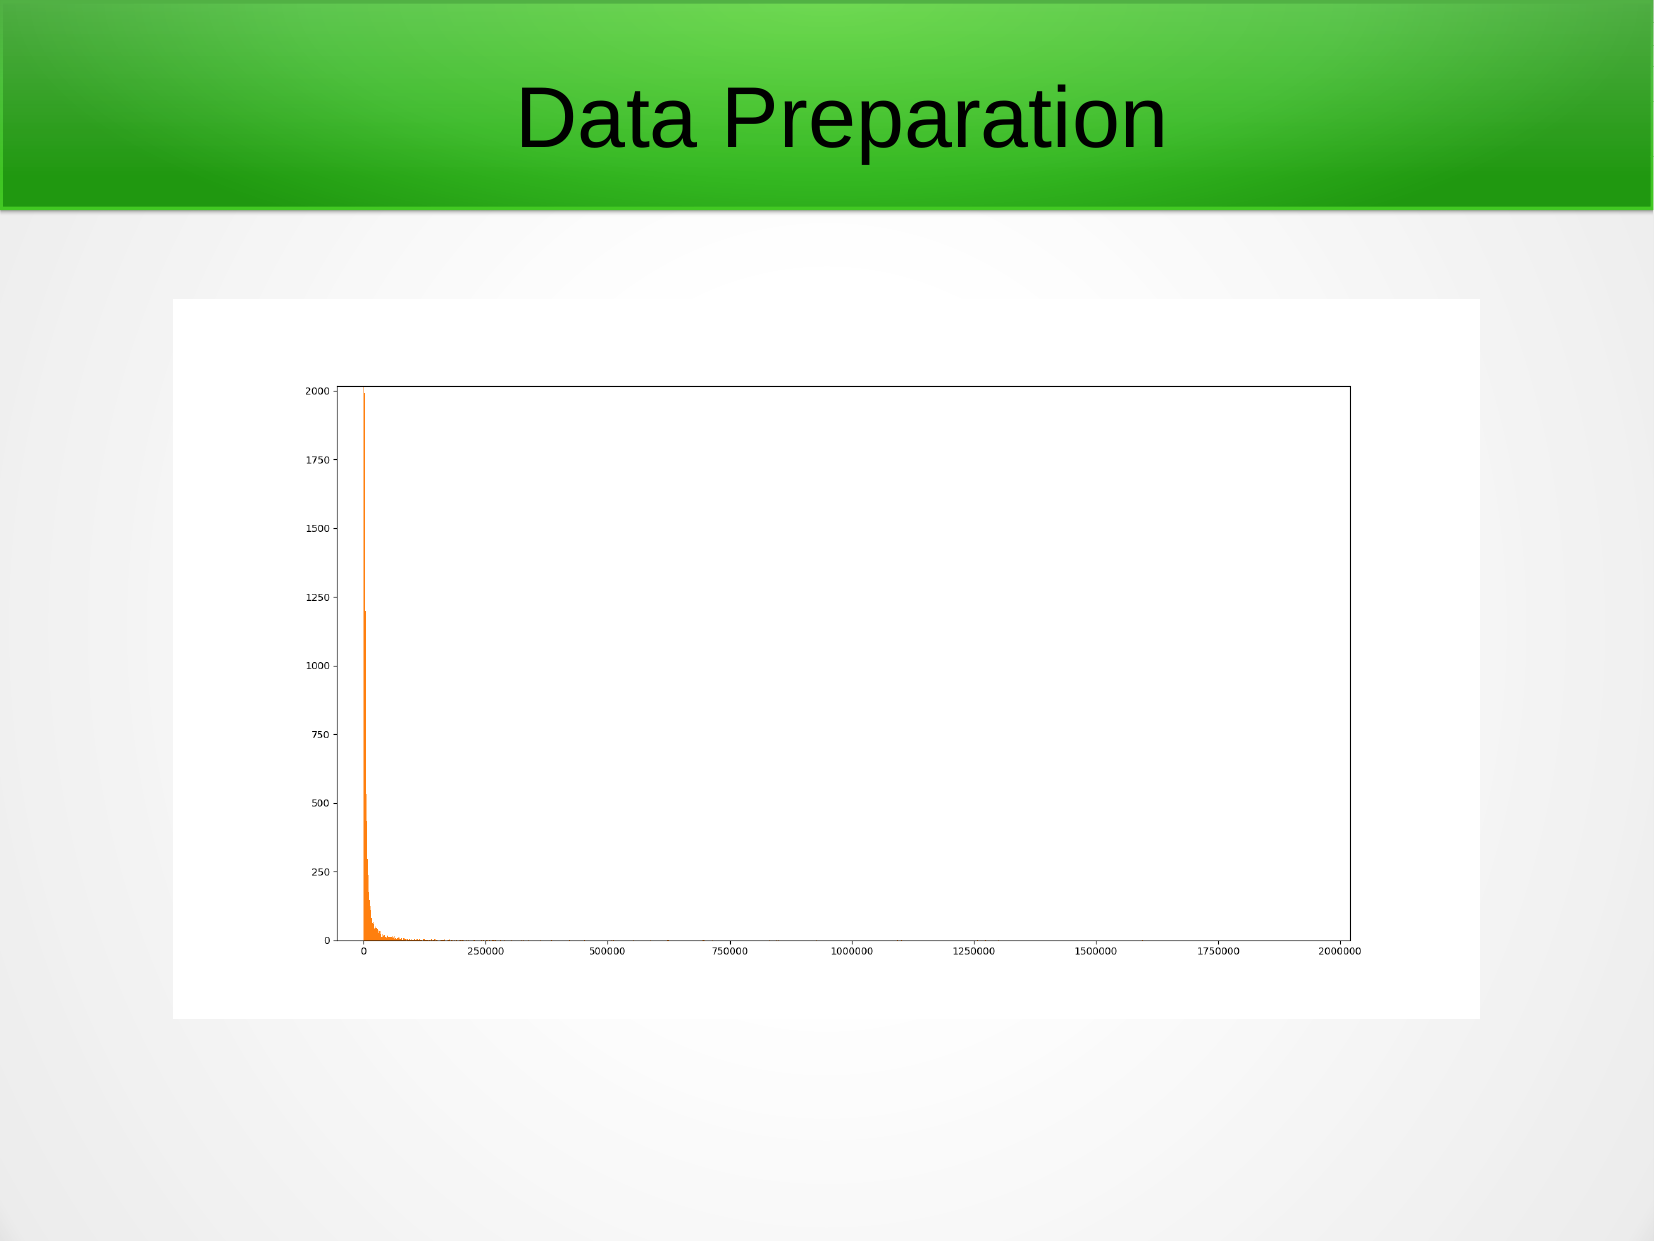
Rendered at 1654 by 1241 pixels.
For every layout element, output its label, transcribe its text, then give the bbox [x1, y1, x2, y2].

title Data Preparation [82, 47, 1571, 189]
picture [173, 299, 1480, 1019]
